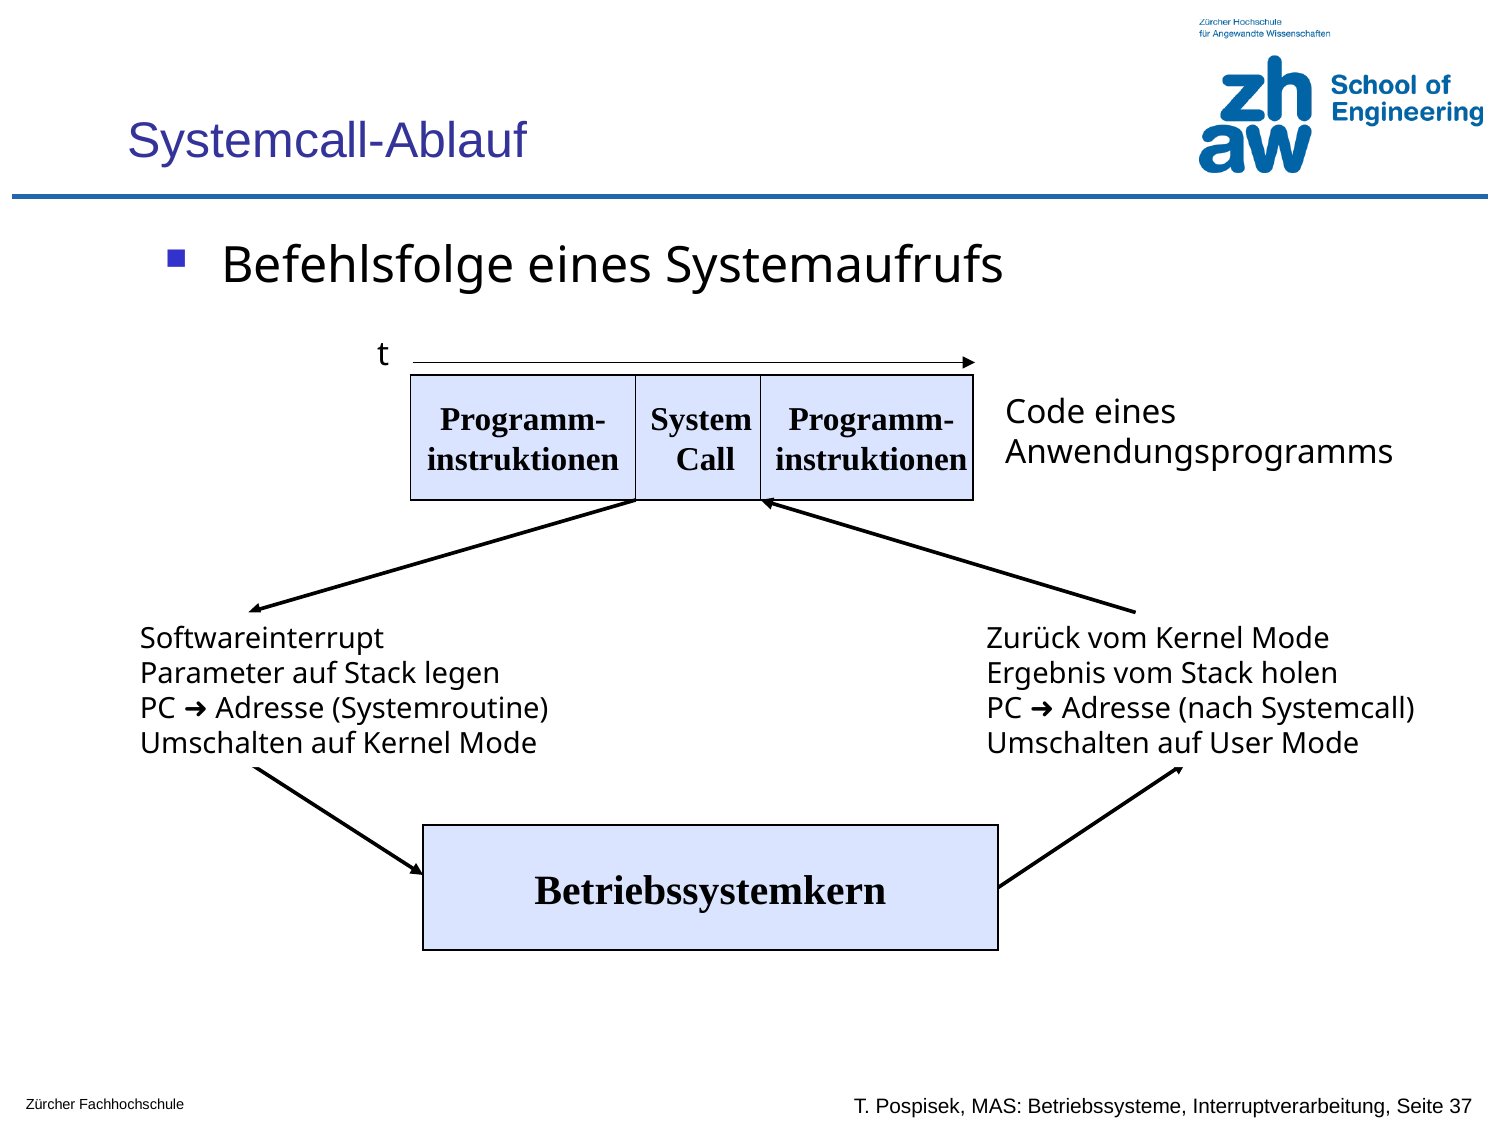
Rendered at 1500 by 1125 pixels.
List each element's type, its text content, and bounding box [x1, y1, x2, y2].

text_box Programm- instruktionen [760, 375, 974, 500]
text_box Betriebssystemkern [423, 825, 999, 950]
text_box t [362, 324, 404, 380]
text_box Programm- instruktionen [410, 375, 635, 500]
text_box Softwareinterrupt Parameter auf Stack legen PC ➜ Adresse (Systemroutine) Umschalten auf Kernel Mode [124, 612, 564, 768]
text_box Zurück vom Kernel Mode Ergebnis vom Stack holen PC ➜ Adresse (nach Systemcall) Umschalten auf User Mode [971, 612, 1430, 768]
title Systemcall-Ablauf [112, 66, 1391, 175]
picture [1199, 19, 1483, 173]
list Befehlsfolge eines Systemaufrufs [150, 224, 1425, 338]
text_box Code eines Anwendungsprogramms [990, 383, 1410, 478]
text_box System Call [635, 375, 760, 500]
